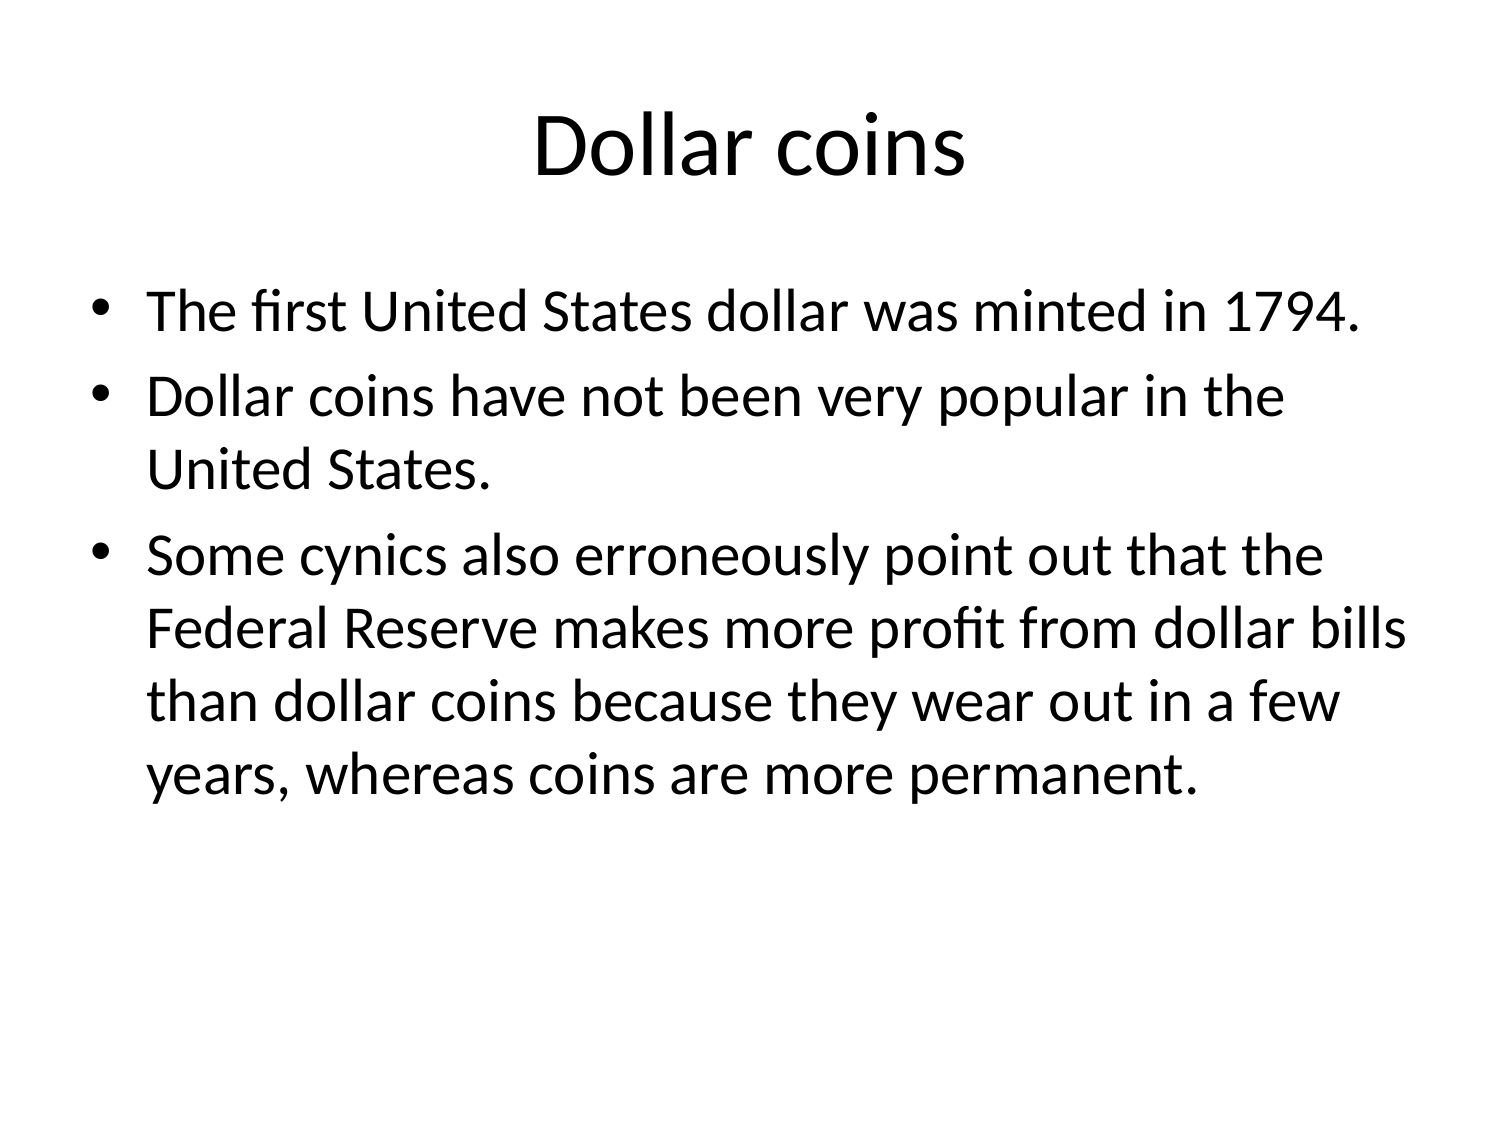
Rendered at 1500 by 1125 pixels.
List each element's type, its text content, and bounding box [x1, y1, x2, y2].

title Dollar coins [75, 45, 1425, 233]
list The first United States dollar was minted in 1794. Dollar coins have not been very popular in the United States. Some cynics also erroneously point out that the Federal Reserve makes more profit from dollar bills than dollar coins because they wear out in a few years, whereas coins are more permanent. [75, 262, 1425, 1005]
